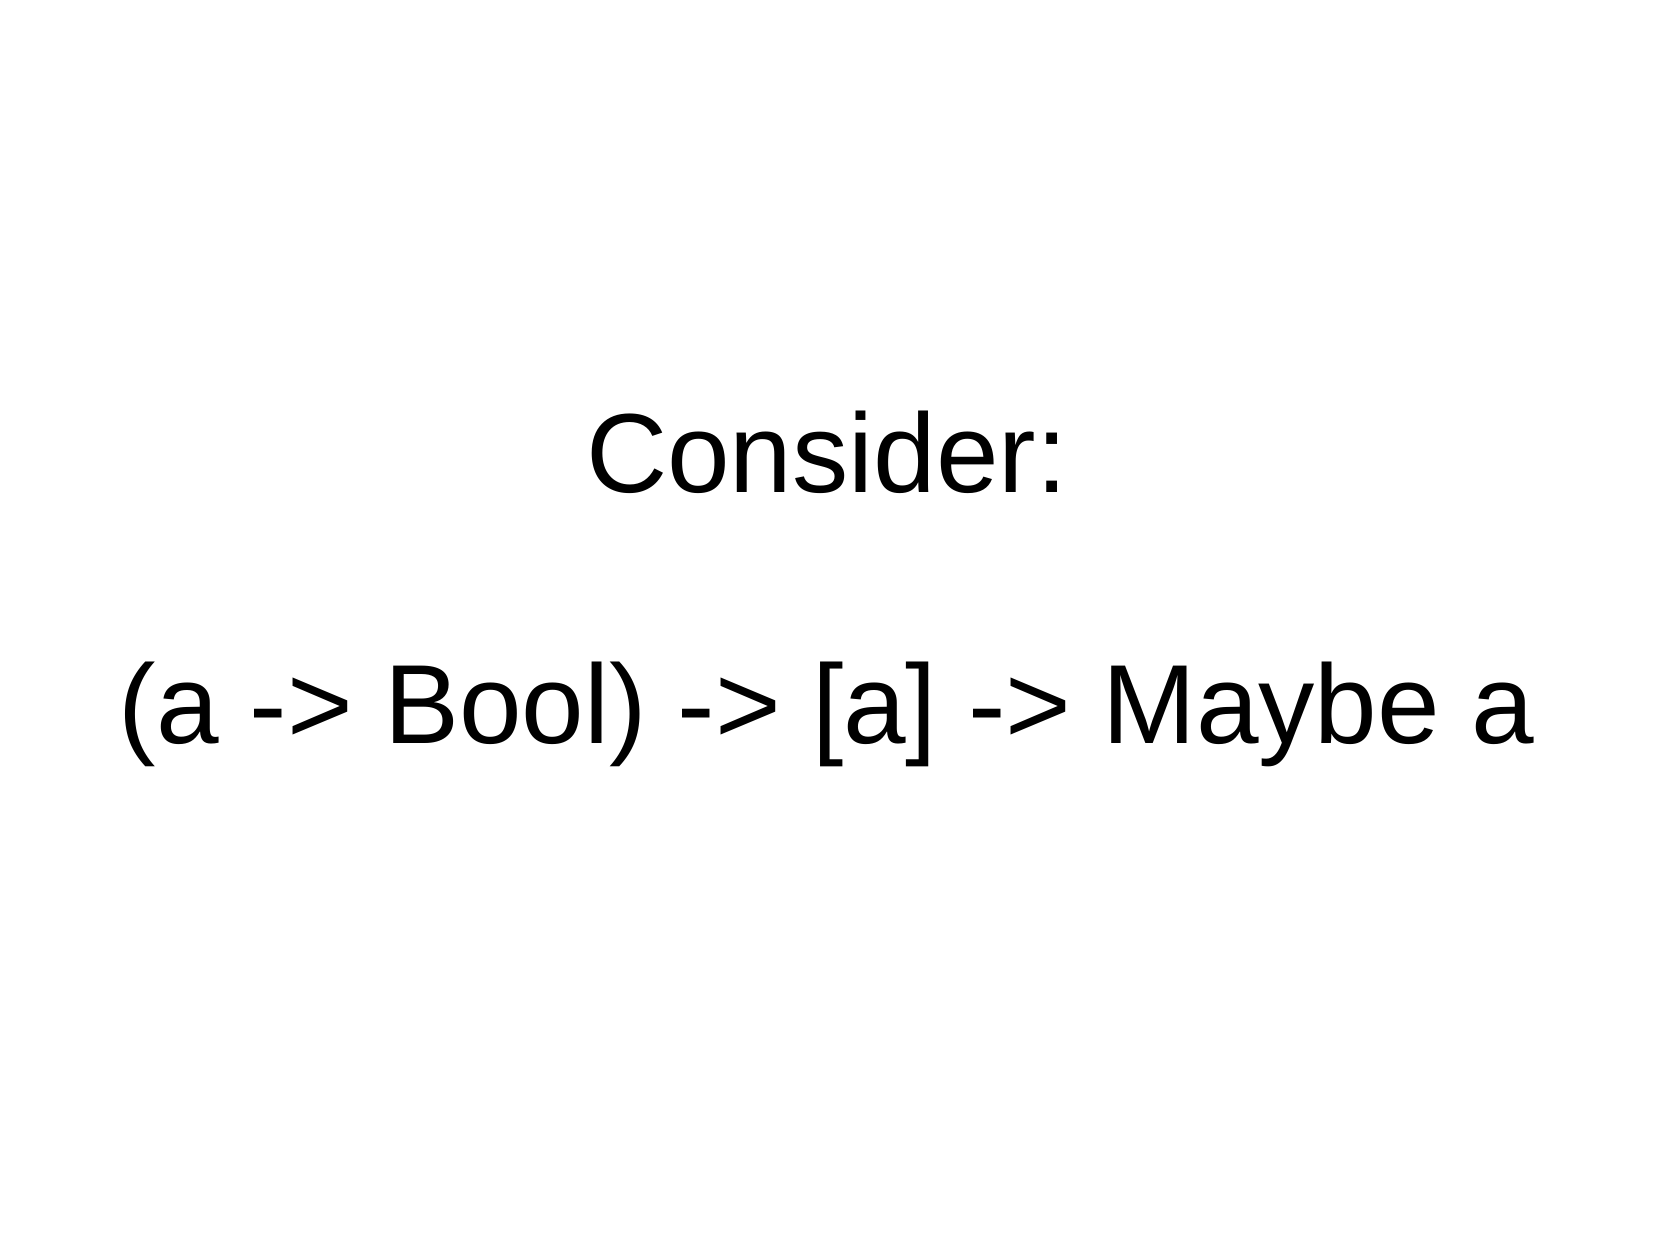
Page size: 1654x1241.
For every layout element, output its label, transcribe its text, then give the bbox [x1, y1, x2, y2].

subtitle Consider: (a -> Bool) -> [a] -> Maybe a [82, 49, 1571, 1109]
